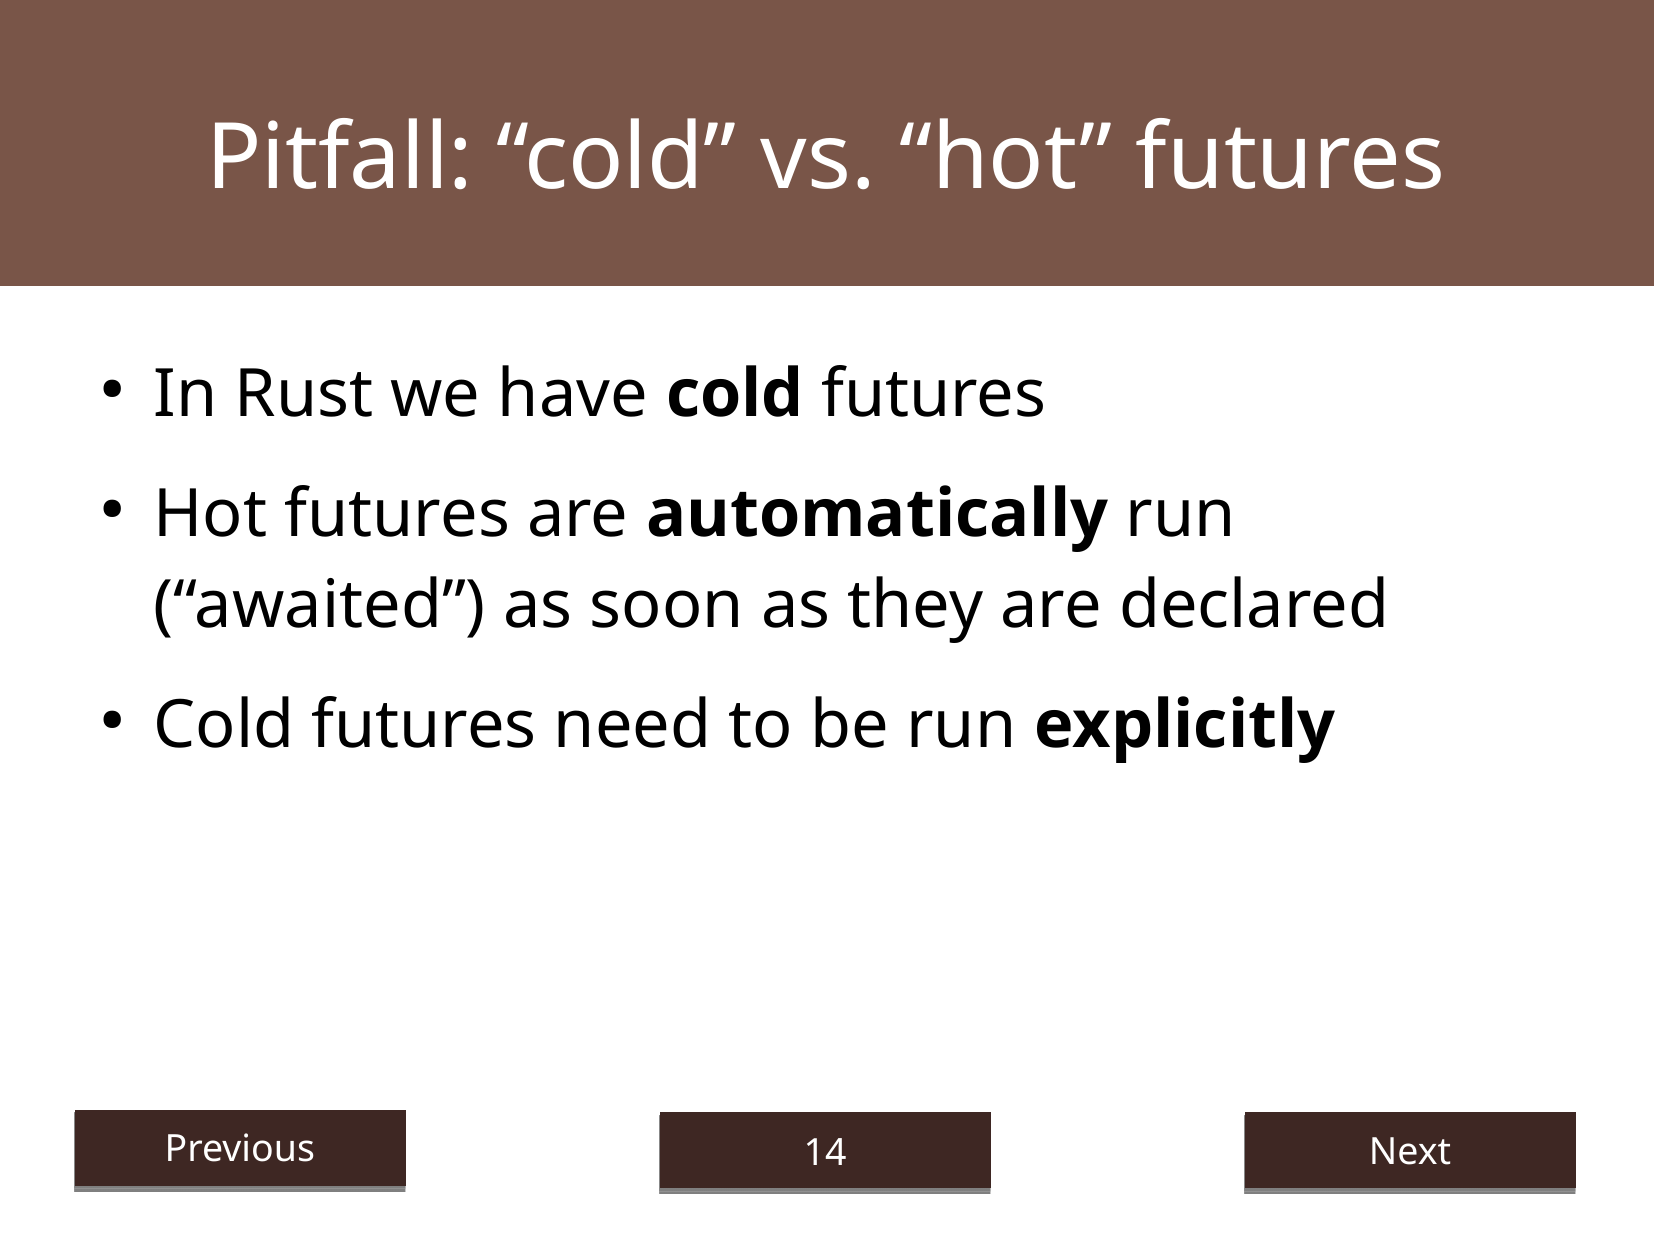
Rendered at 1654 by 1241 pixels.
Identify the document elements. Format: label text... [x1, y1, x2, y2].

text_box <number> [690, 1117, 961, 1188]
text_box Next [1245, 1112, 1576, 1188]
title Pitfall: “cold” vs. “hot” futures [82, 49, 1571, 257]
text_box Previous [75, 1110, 406, 1186]
list In Rust we have cold futures Hot futures are automatically run (“awaited”) as soon as they are declared Cold futures need to be run explicitly [82, 345, 1571, 1010]
text_box [660, 1112, 991, 1188]
